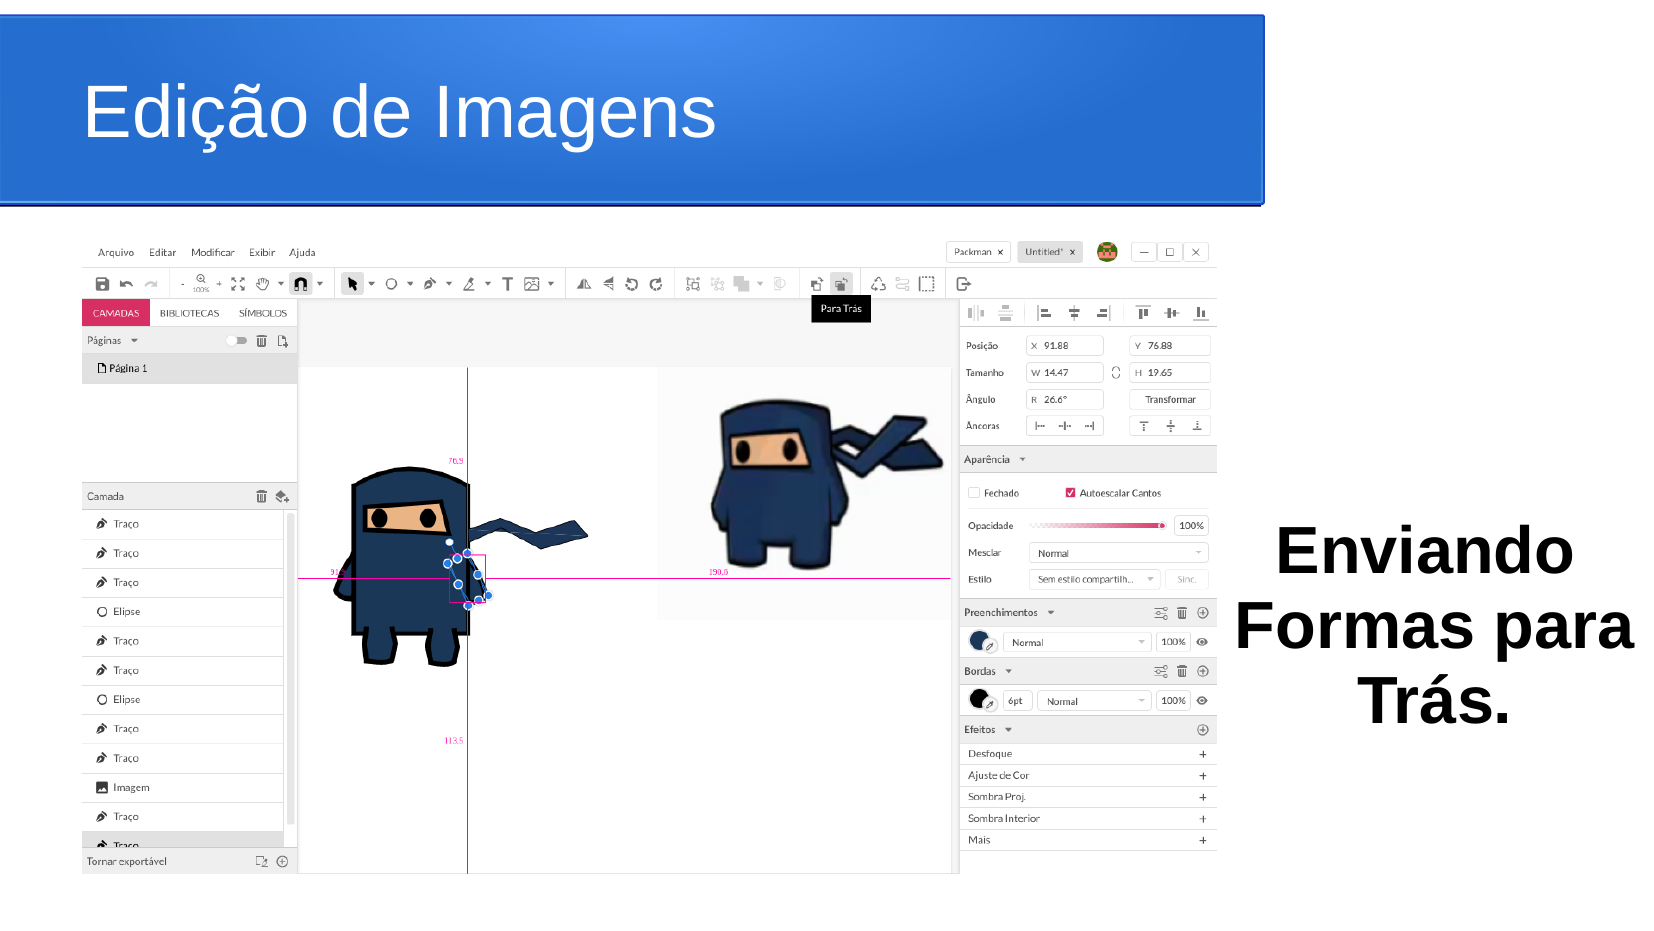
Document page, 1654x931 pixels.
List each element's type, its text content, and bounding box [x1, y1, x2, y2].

title Edição de Imagens [82, 35, 1235, 189]
subtitle Enviando Formas para Trás. [1217, 513, 1654, 738]
picture [82, 236, 1217, 875]
